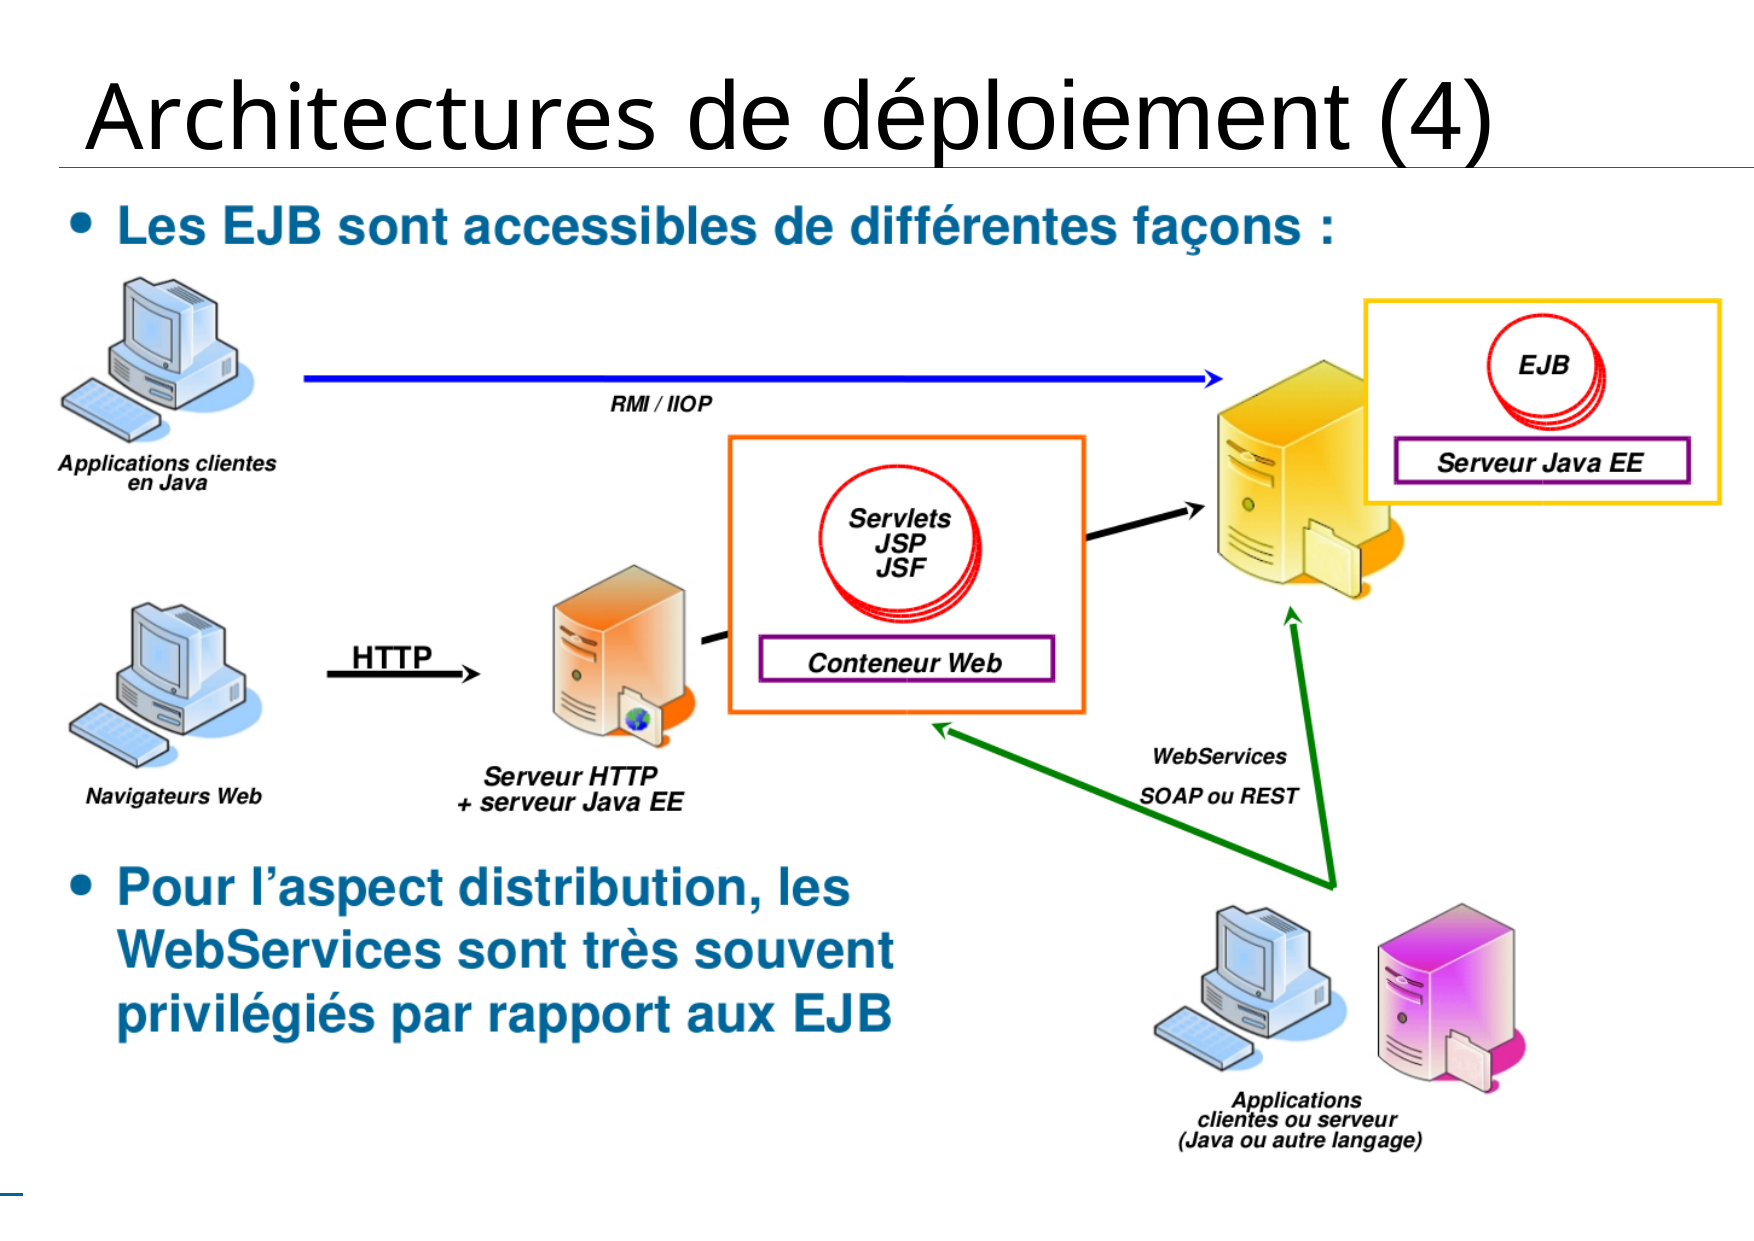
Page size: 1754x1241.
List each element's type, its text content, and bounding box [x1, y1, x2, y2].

title Architectures de déploiement (4) [85, 51, 1671, 168]
picture [23, 168, 1754, 1216]
